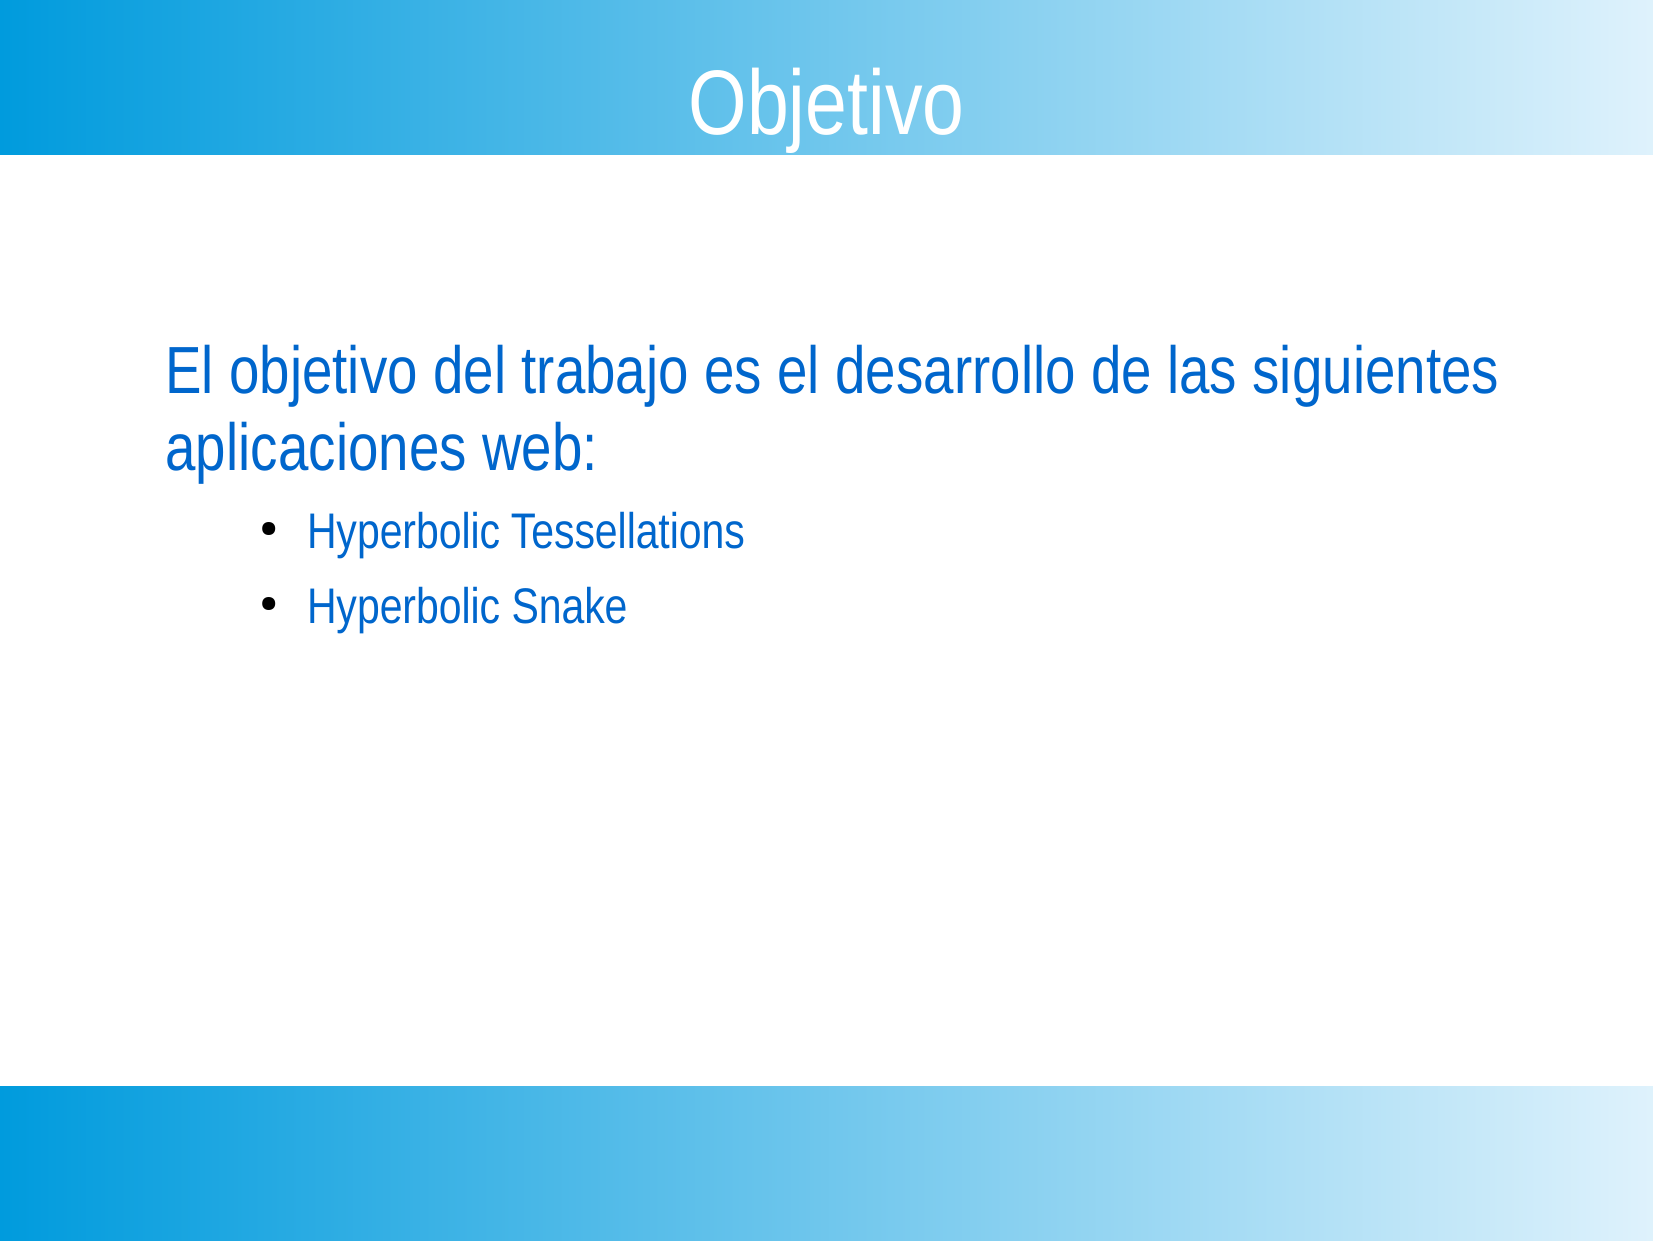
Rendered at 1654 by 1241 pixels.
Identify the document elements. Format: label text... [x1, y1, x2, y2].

title Objetivo [82, 49, 1571, 155]
list El objetivo del trabajo es el desarrollo de las siguientes aplicaciones web: Hyperbolic Tessellations Hyperbolic Snake [94, 330, 1595, 502]
